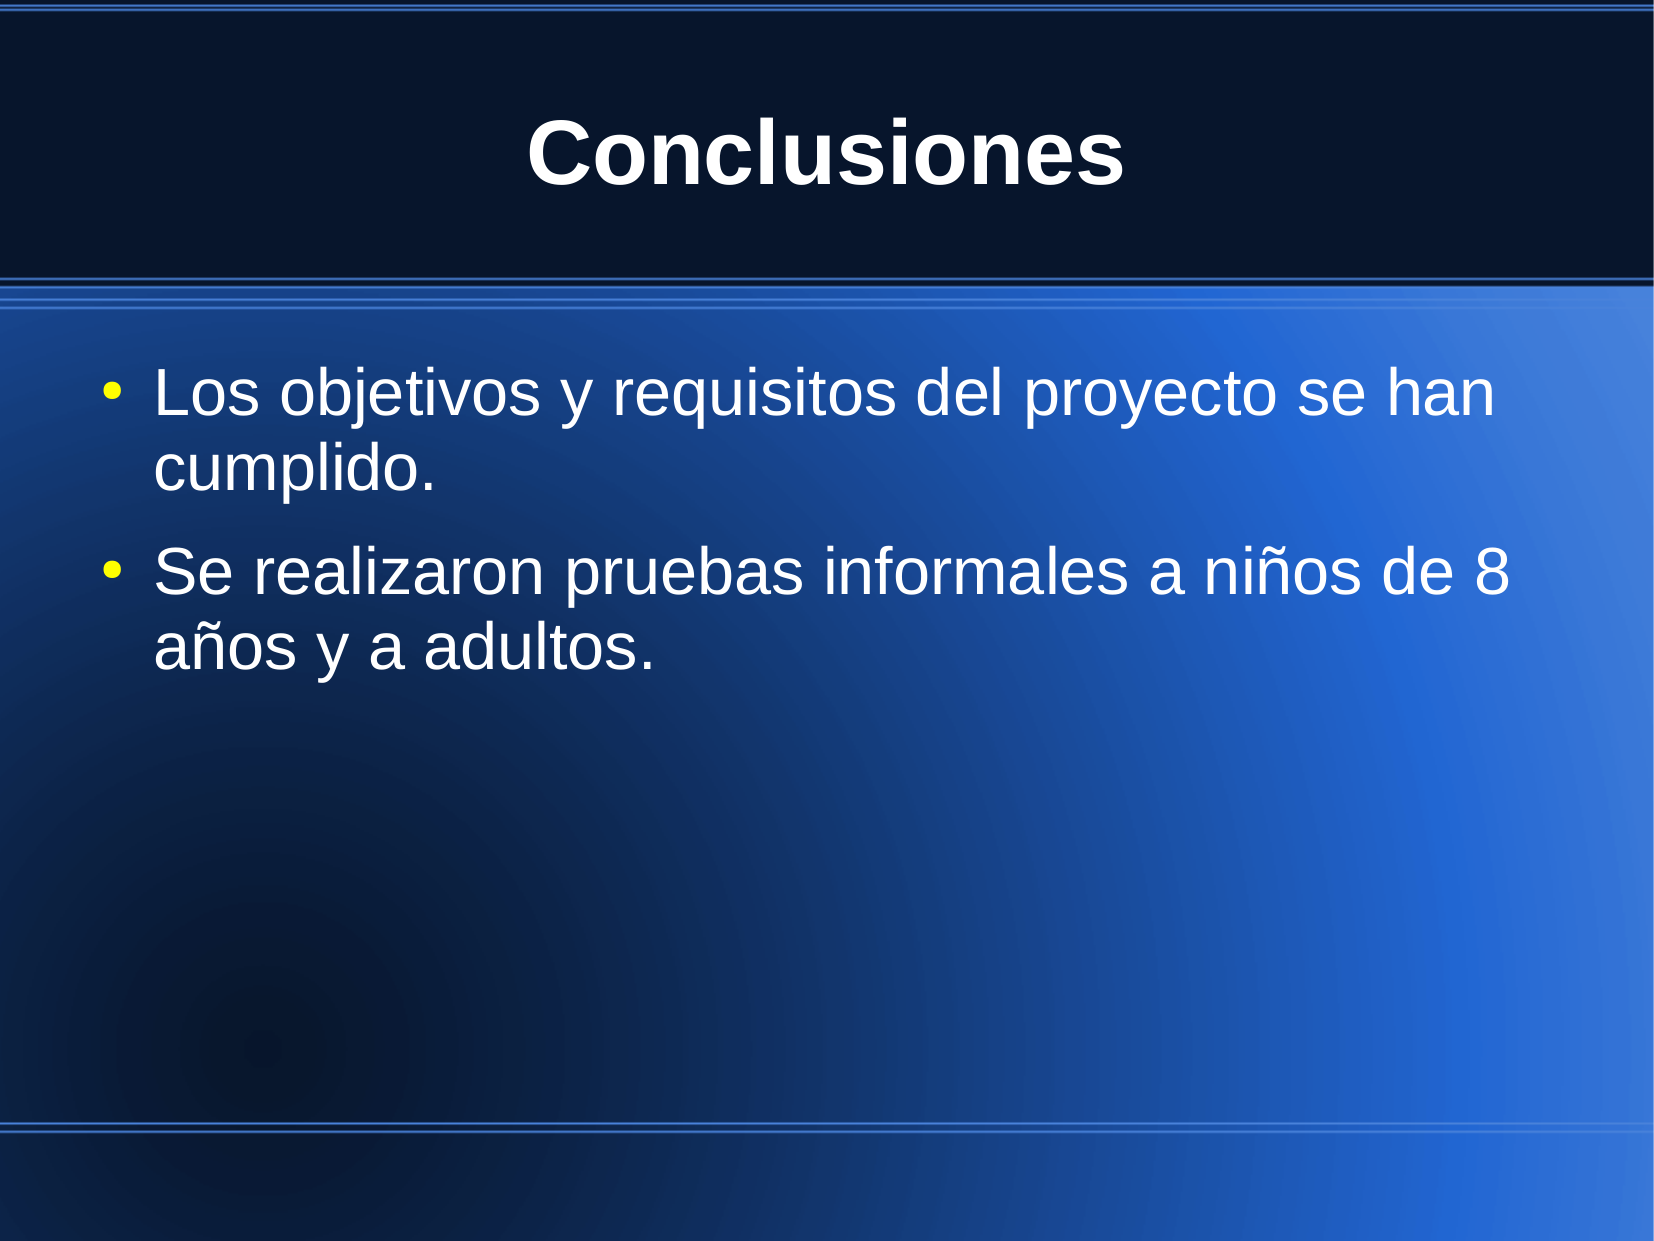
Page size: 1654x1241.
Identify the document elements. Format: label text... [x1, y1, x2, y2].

list Los objetivos y requisitos del proyecto se han cumplido. Se realizaron pruebas informales a niños de 8 años y a adultos. [82, 355, 1571, 1058]
title Conclusiones [82, 49, 1571, 257]
picture [0, 0, 1654, 1241]
